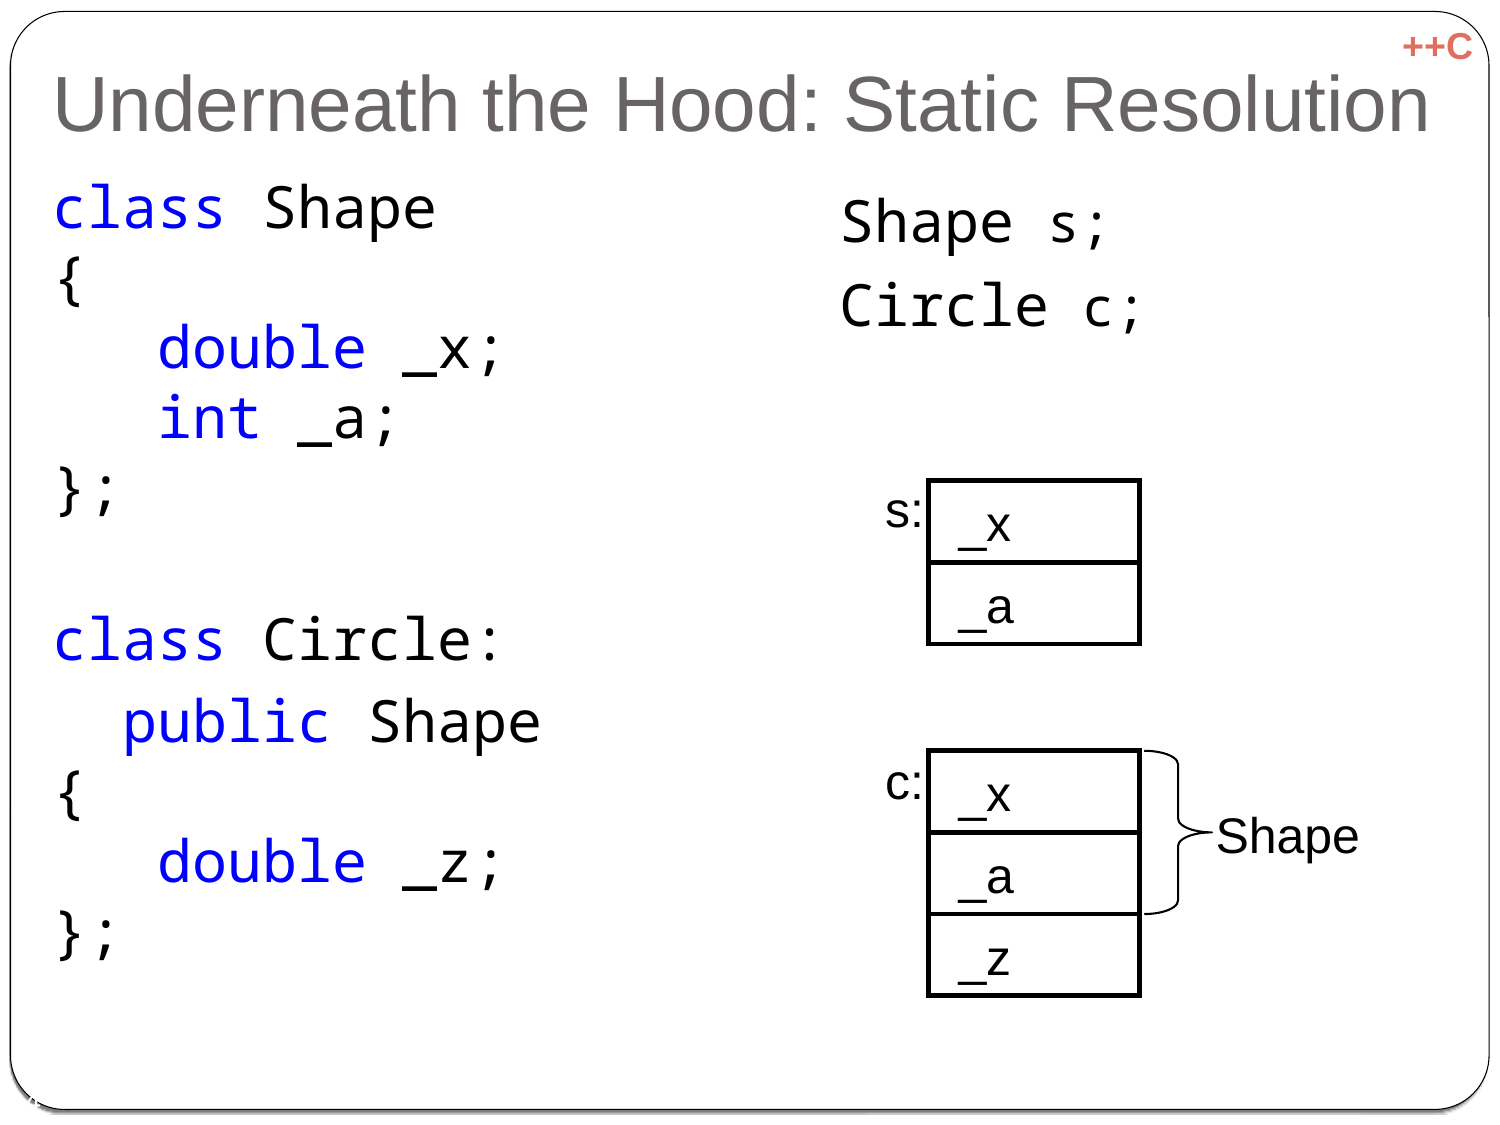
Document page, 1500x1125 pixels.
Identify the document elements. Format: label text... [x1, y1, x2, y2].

text_box _z [928, 914, 1140, 996]
text_box _x [928, 480, 1140, 562]
text_box _a [928, 562, 1140, 644]
text_box s: [854, 455, 954, 561]
text_box c: [855, 727, 955, 833]
text_box _x [955, 750, 1140, 832]
text_box Shape [1171, 780, 1390, 886]
slide_number 22 [0, 1074, 50, 1125]
list Shape s; Circle c; [825, 162, 1463, 1088]
title Underneath the Hood: Static Resolution [37, 45, 1463, 162]
list class Shape { double _x; int _a; }; class Circle: public Shape { double _z; }; [37, 162, 825, 1088]
text_box _a [928, 832, 1140, 914]
